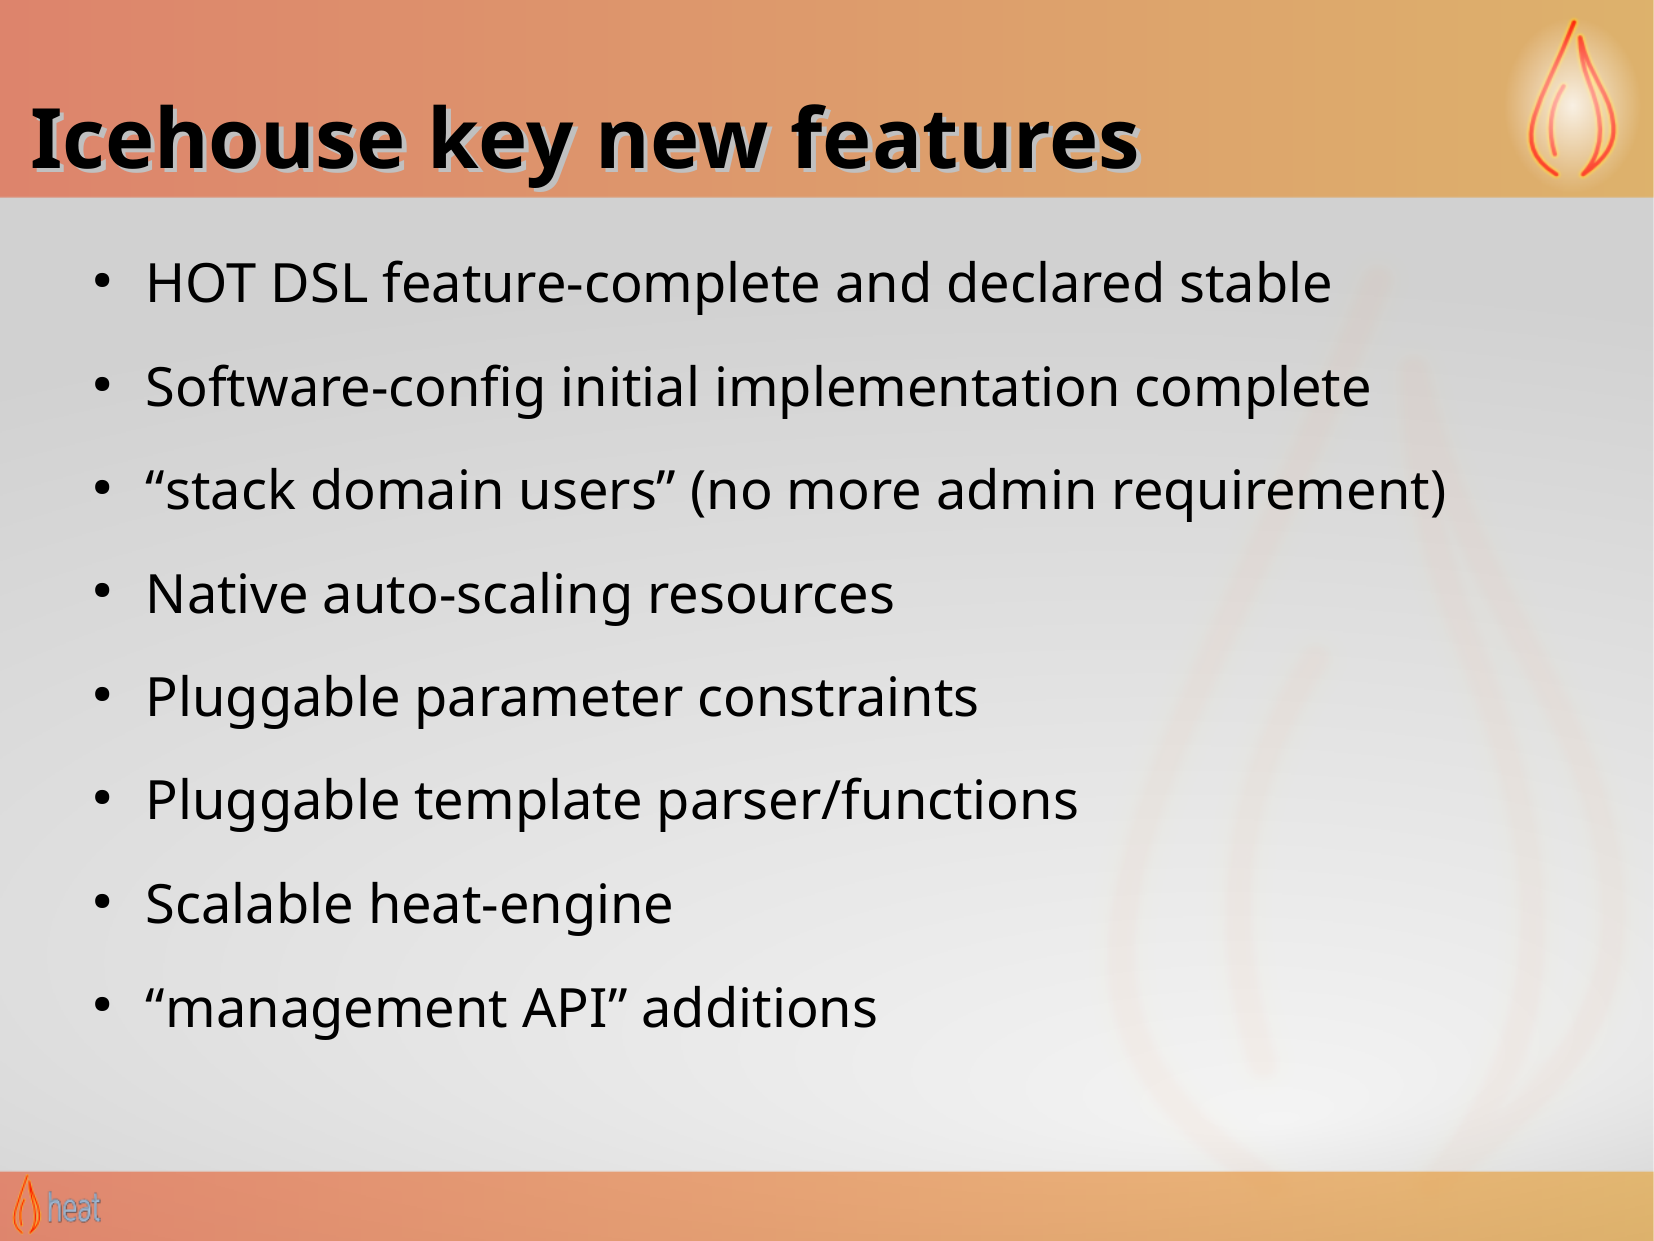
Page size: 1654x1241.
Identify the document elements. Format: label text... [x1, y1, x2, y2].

list HOT DSL feature-complete and declared stable Software-config initial implementation complete “stack domain users” (no more admin requirement) Native auto-scaling resources Pluggable parameter constraints Pluggable template parser/functions Scalable heat-engine “management API” additions [75, 244, 1564, 1201]
title Icehouse key new features [30, 23, 1606, 249]
picture [0, 0, 1654, 1241]
